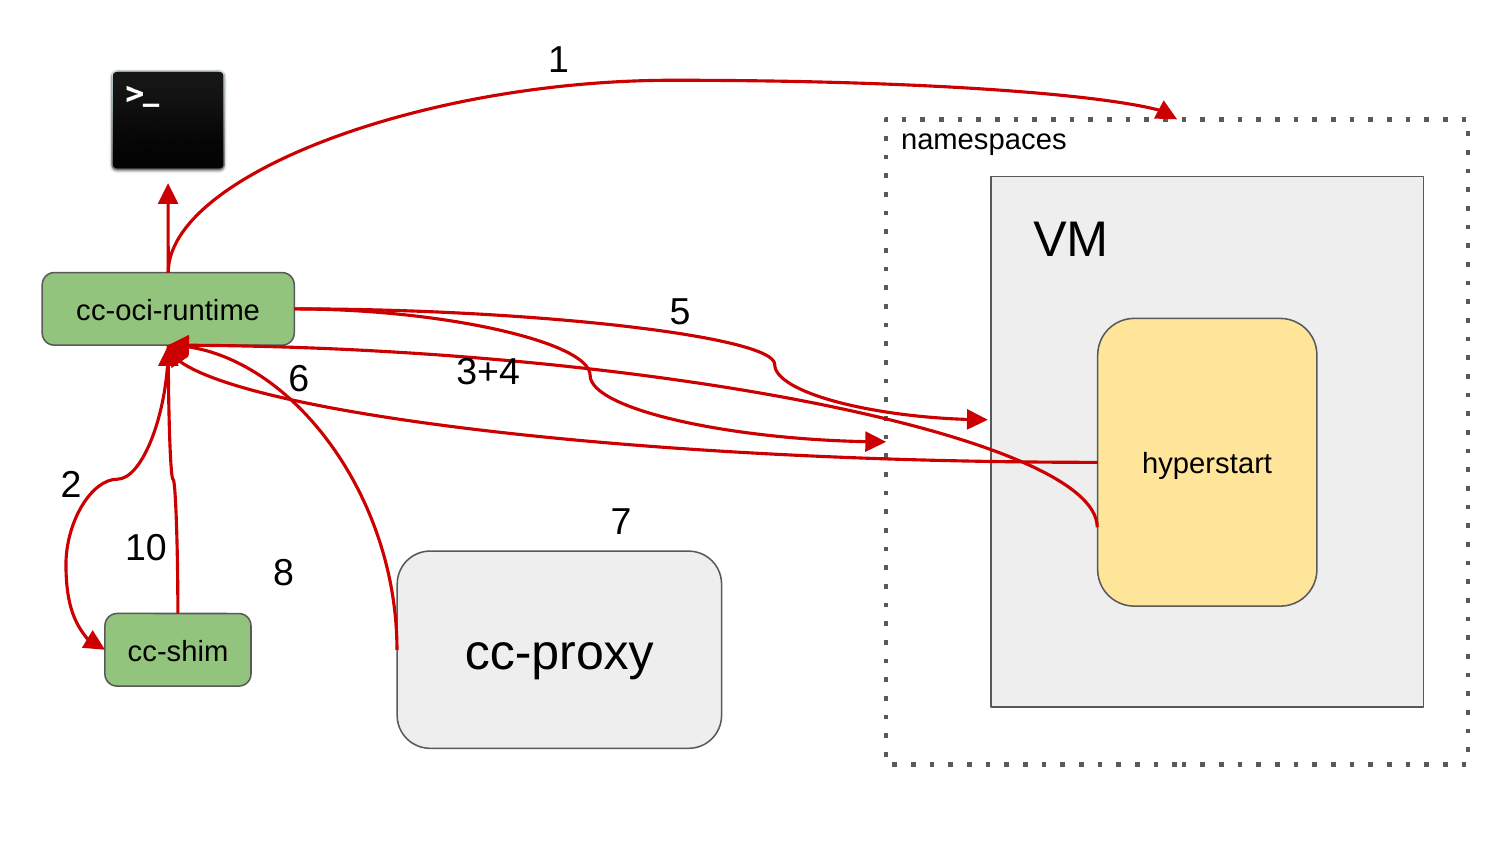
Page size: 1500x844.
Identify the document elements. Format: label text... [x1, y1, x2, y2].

text_box 7 [579, 482, 663, 556]
text_box cc-oci-runtime [42, 272, 295, 346]
picture [104, 56, 232, 184]
text_box [990, 452, 1011, 460]
text_box VM [1018, 191, 1197, 273]
text_box namespaces [886, 106, 1211, 136]
text_box hyperstart [1097, 318, 1317, 607]
text_box [990, 176, 1424, 707]
text_box 3+4 [429, 332, 547, 406]
text_box 8 [241, 532, 325, 605]
text_box [1033, 464, 1097, 514]
text_box 6 [257, 339, 341, 412]
text_box 10 [178, 507, 188, 580]
text_box 10 [104, 507, 176, 580]
text_box cc-proxy [397, 551, 722, 749]
text_box 5 [638, 272, 722, 346]
text_box 1 [516, 19, 600, 93]
text_box cc-shim [104, 613, 251, 687]
text_box 2 [29, 444, 113, 518]
